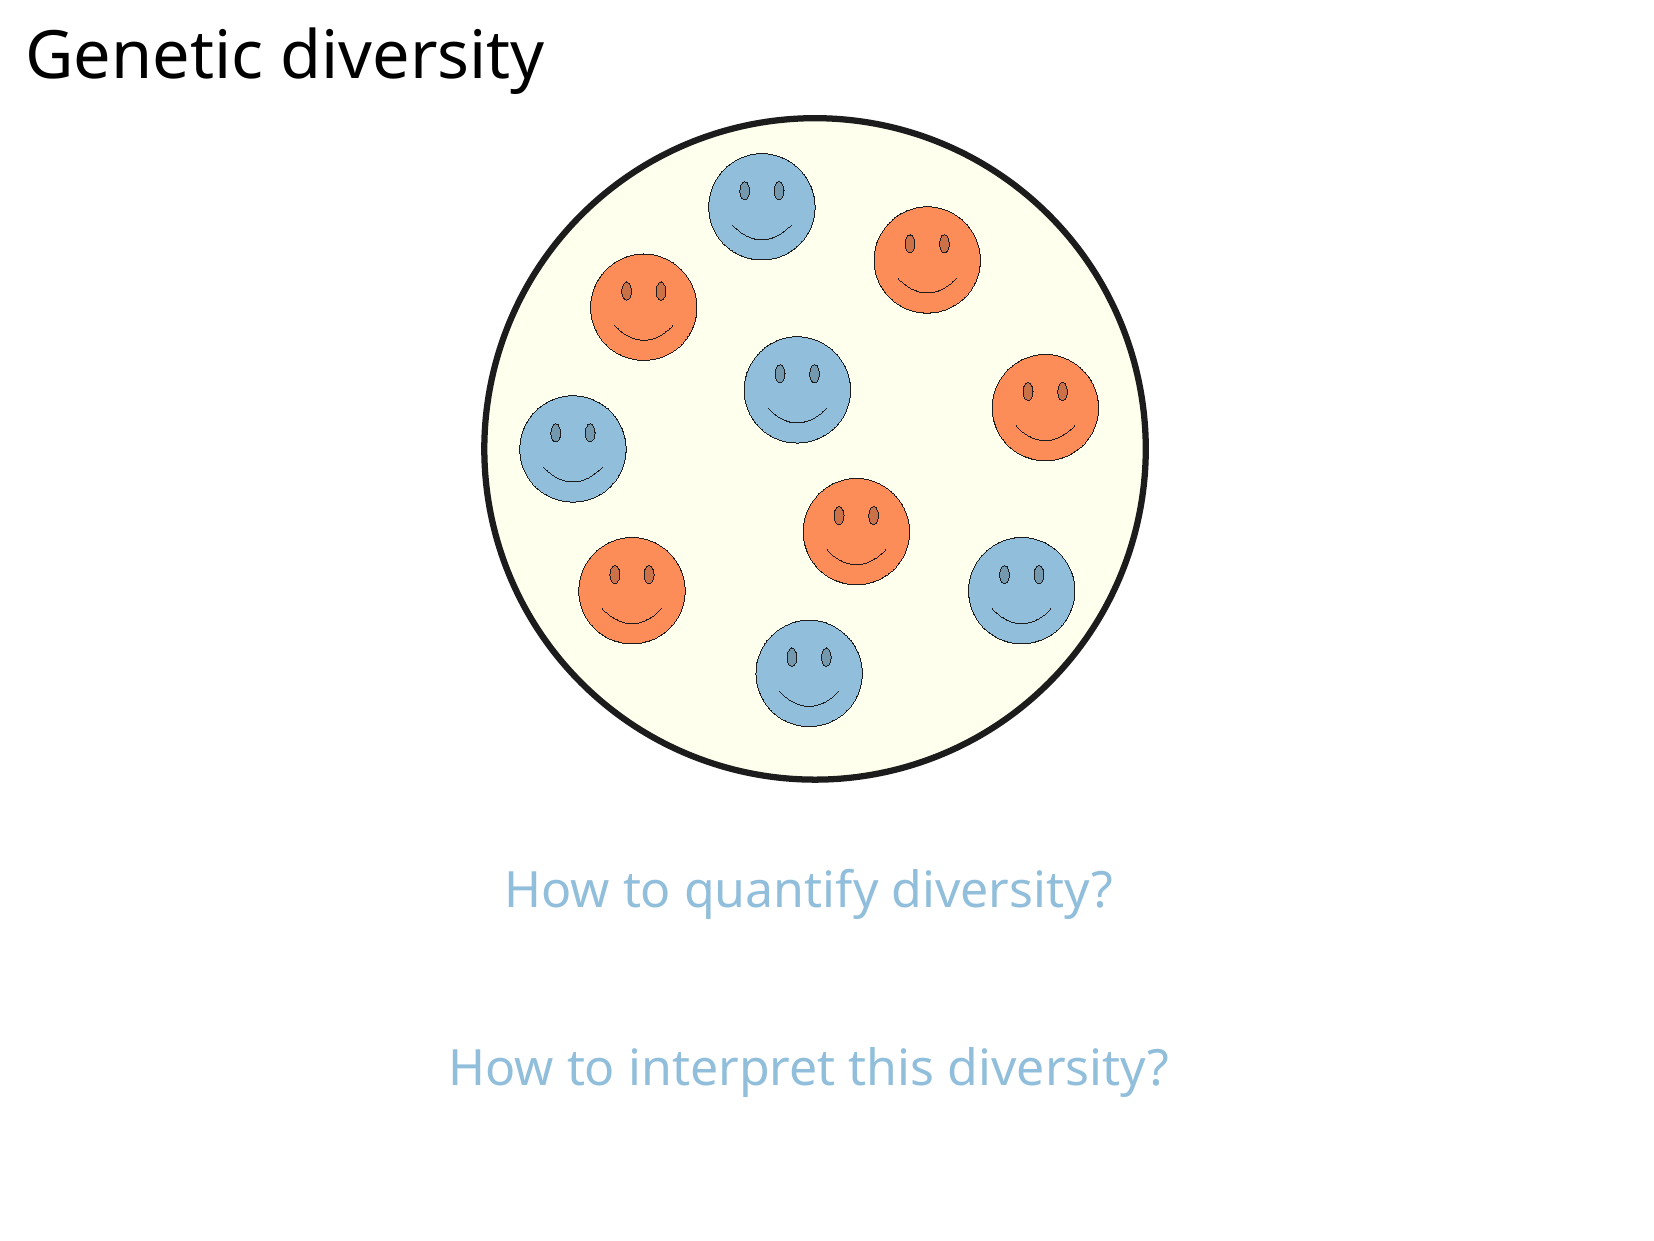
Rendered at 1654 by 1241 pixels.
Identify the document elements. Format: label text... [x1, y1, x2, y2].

text_box [484, 118, 1146, 780]
text_box Genetic diversity [10, 0, 1654, 87]
text_box How to interpret this diversity? [372, 1024, 1247, 1151]
text_box How to quantify diversity? [371, 846, 1247, 974]
